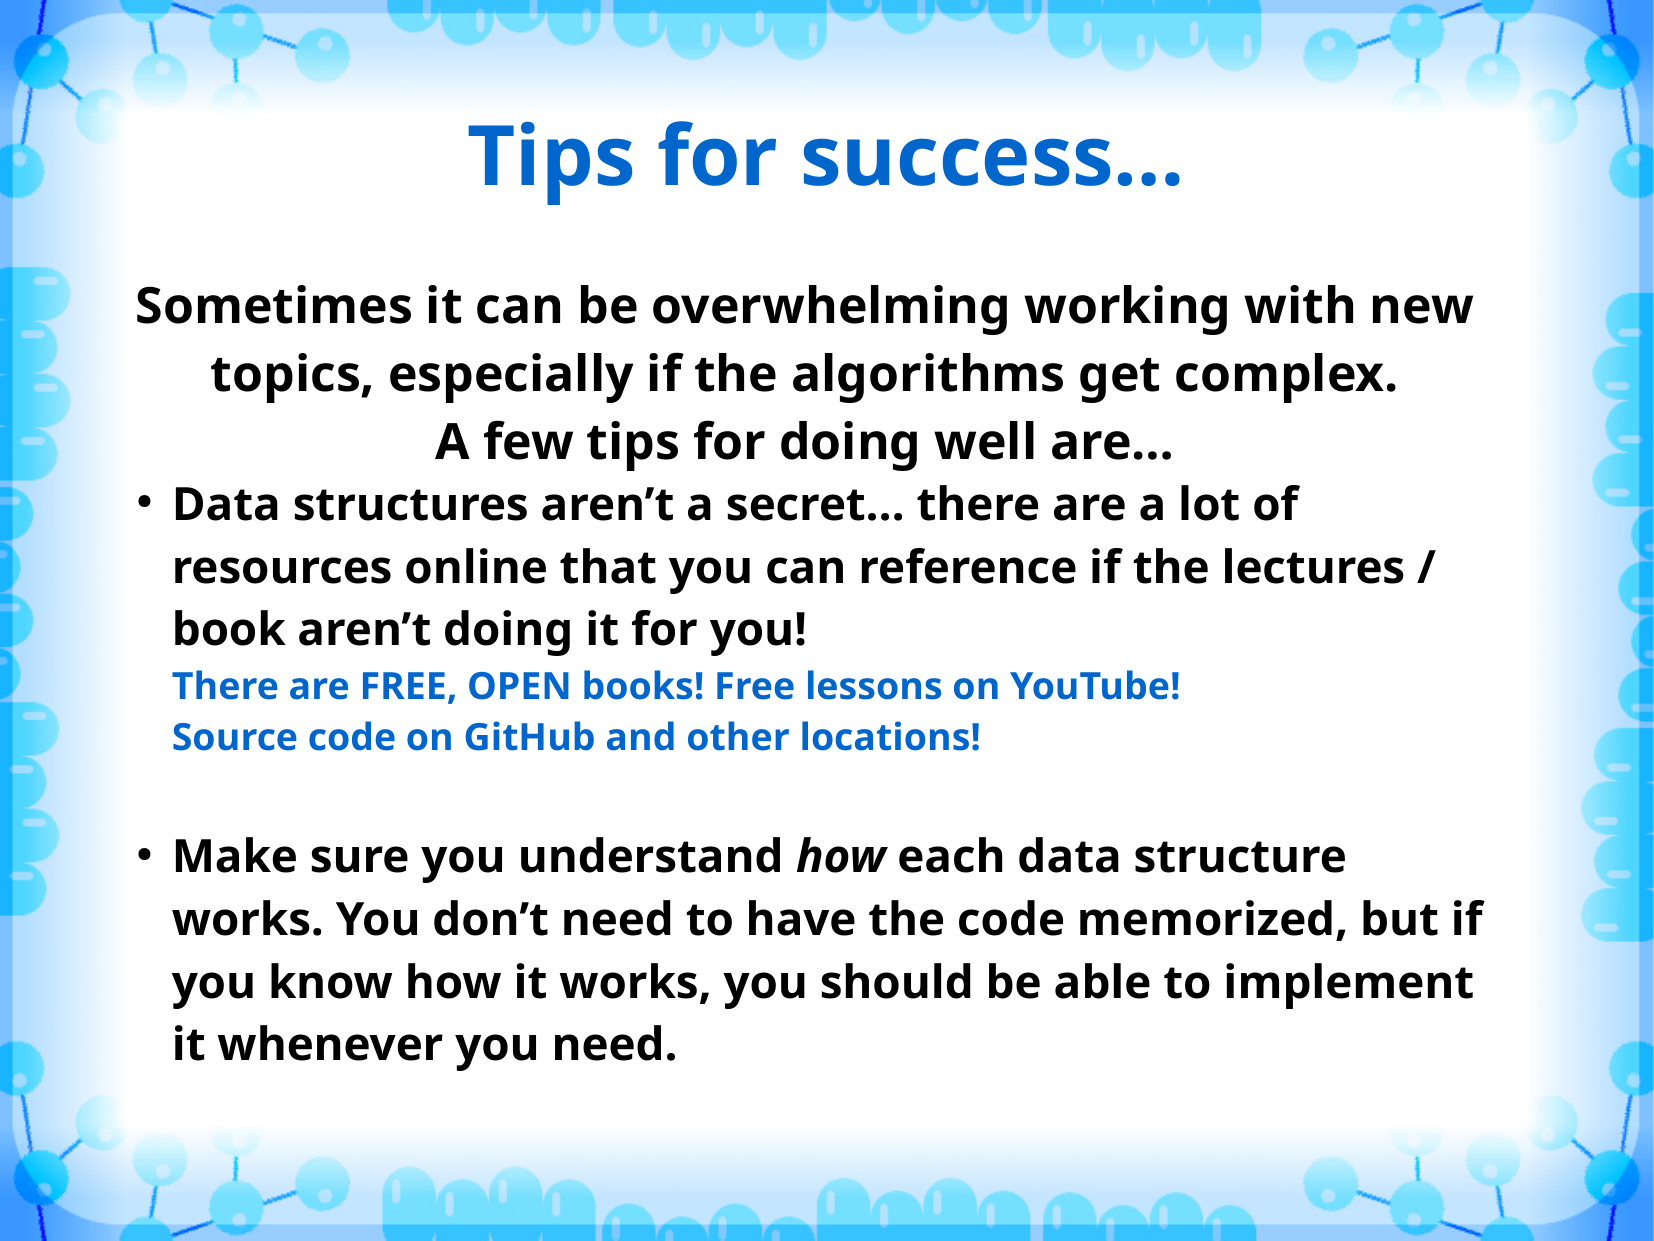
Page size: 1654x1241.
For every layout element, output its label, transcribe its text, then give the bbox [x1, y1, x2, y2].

title Tips for success… [82, 49, 1571, 257]
text_box Data structures aren’t a secret… there are a lot of resources online that you can reference if the lectures / book aren’t doing it for you! There are FREE, OPEN books! Free lessons on YouTube! Source code on GitHub and other locations! Make sure you understand how each data structure works. You don’t need to have the code memorized, but if you know how it works, you should be able to implement it whenever you need. [136, 471, 1497, 1108]
text_box Sometimes it can be overwhelming working with new topics, especially if the algorithms get complex. A few tips for doing well are… [133, 270, 1477, 439]
picture [0, 0, 1654, 1241]
